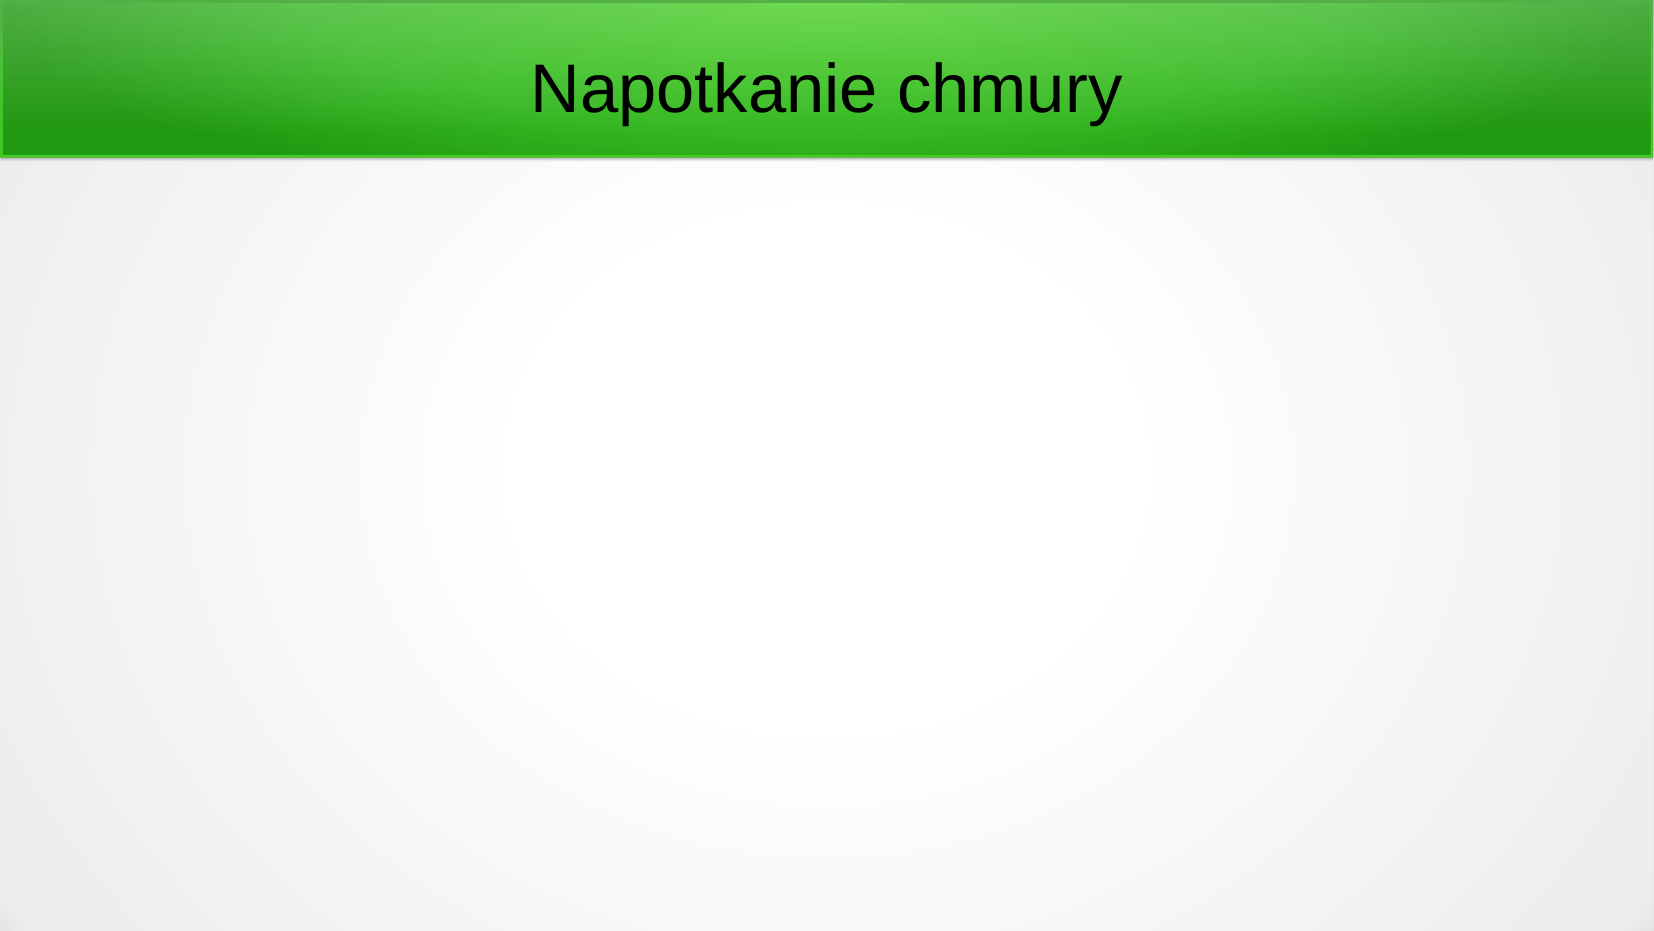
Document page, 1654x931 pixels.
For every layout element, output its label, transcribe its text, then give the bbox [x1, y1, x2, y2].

title Napotkanie chmury [82, 35, 1571, 142]
